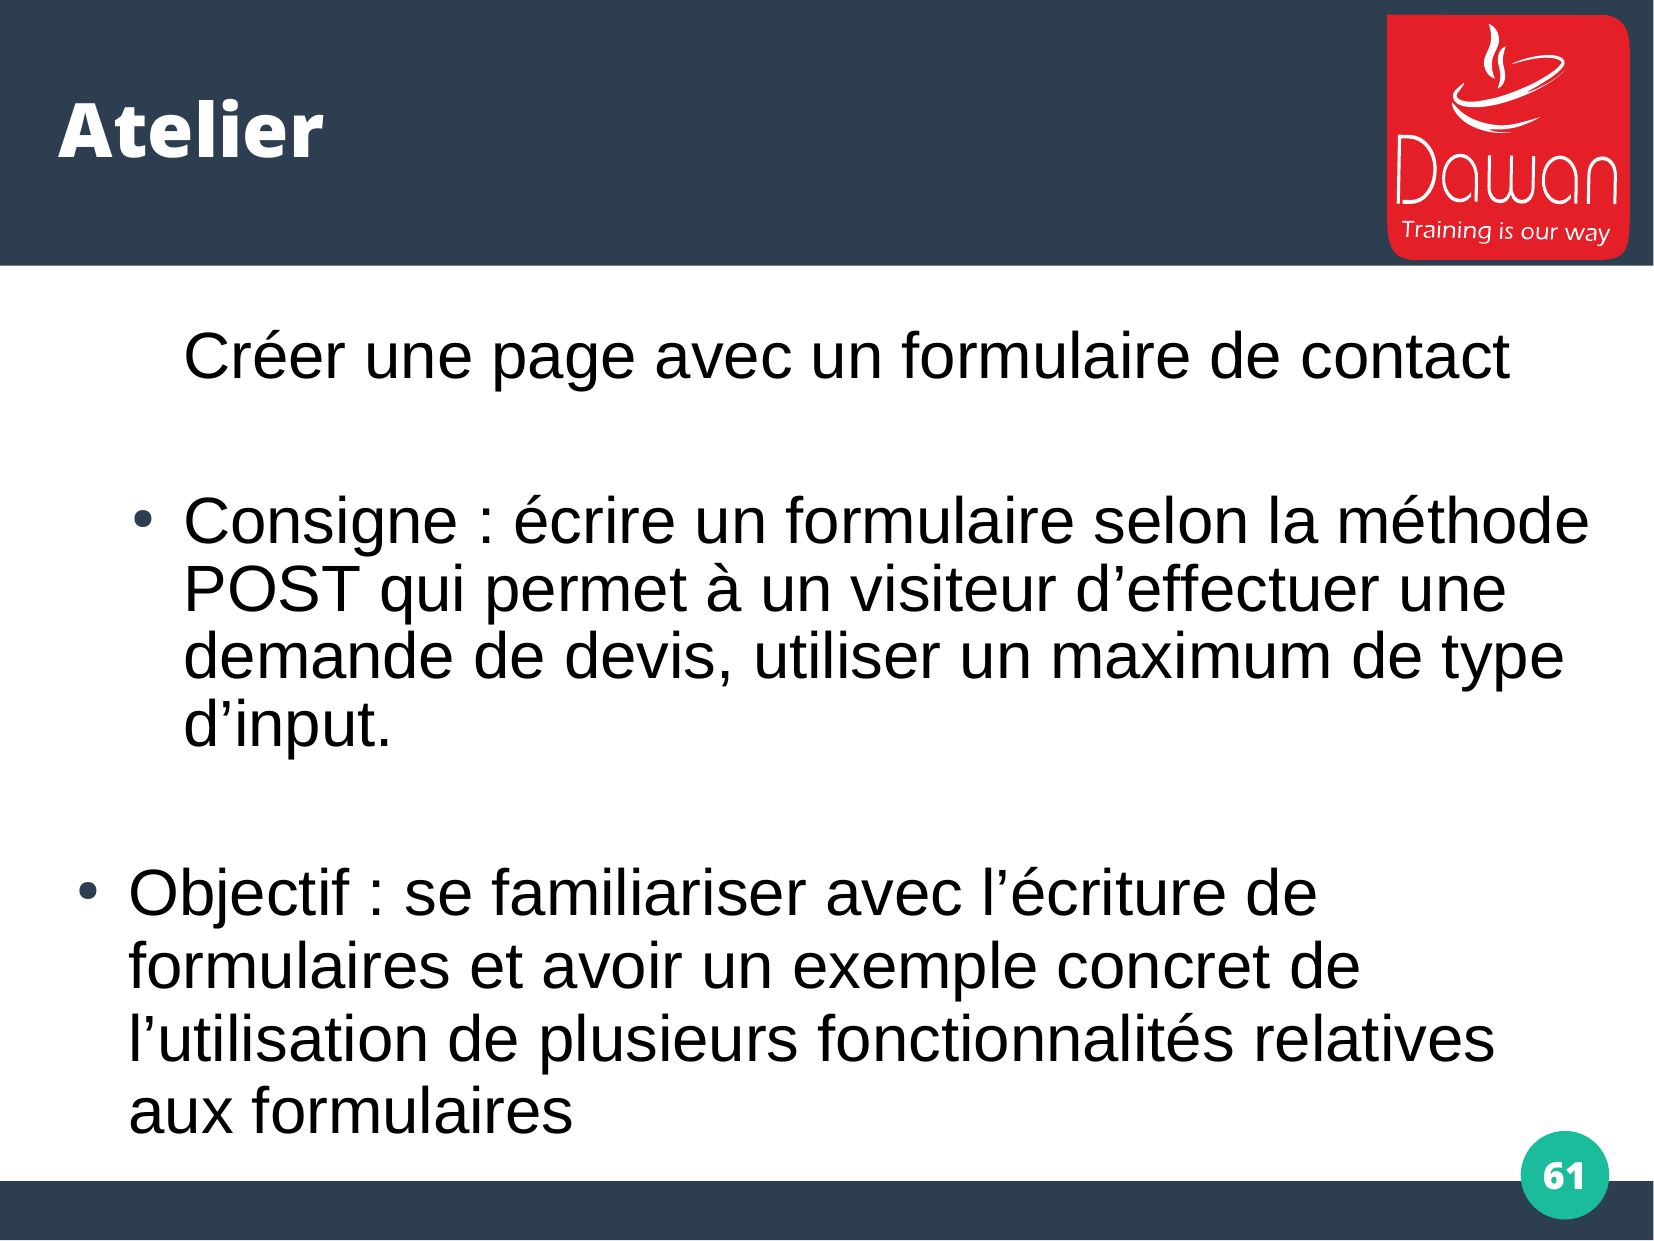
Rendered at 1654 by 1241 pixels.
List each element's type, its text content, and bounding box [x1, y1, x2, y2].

picture [1387, 14, 1630, 260]
title Atelier [59, 49, 1387, 207]
list Créer une page avec un formulaire de contact Consigne : écrire un formulaire selon la méthode POST qui permet à un visiteur d’effectuer une demande de devis, utiliser un maximum de type d’input. Objectif : se familiariser avec l’écriture de formulaires et avoir un exemple concret de l’utilisation de plusieurs fonctionnalités relatives aux formulaires [59, 324, 1595, 1152]
